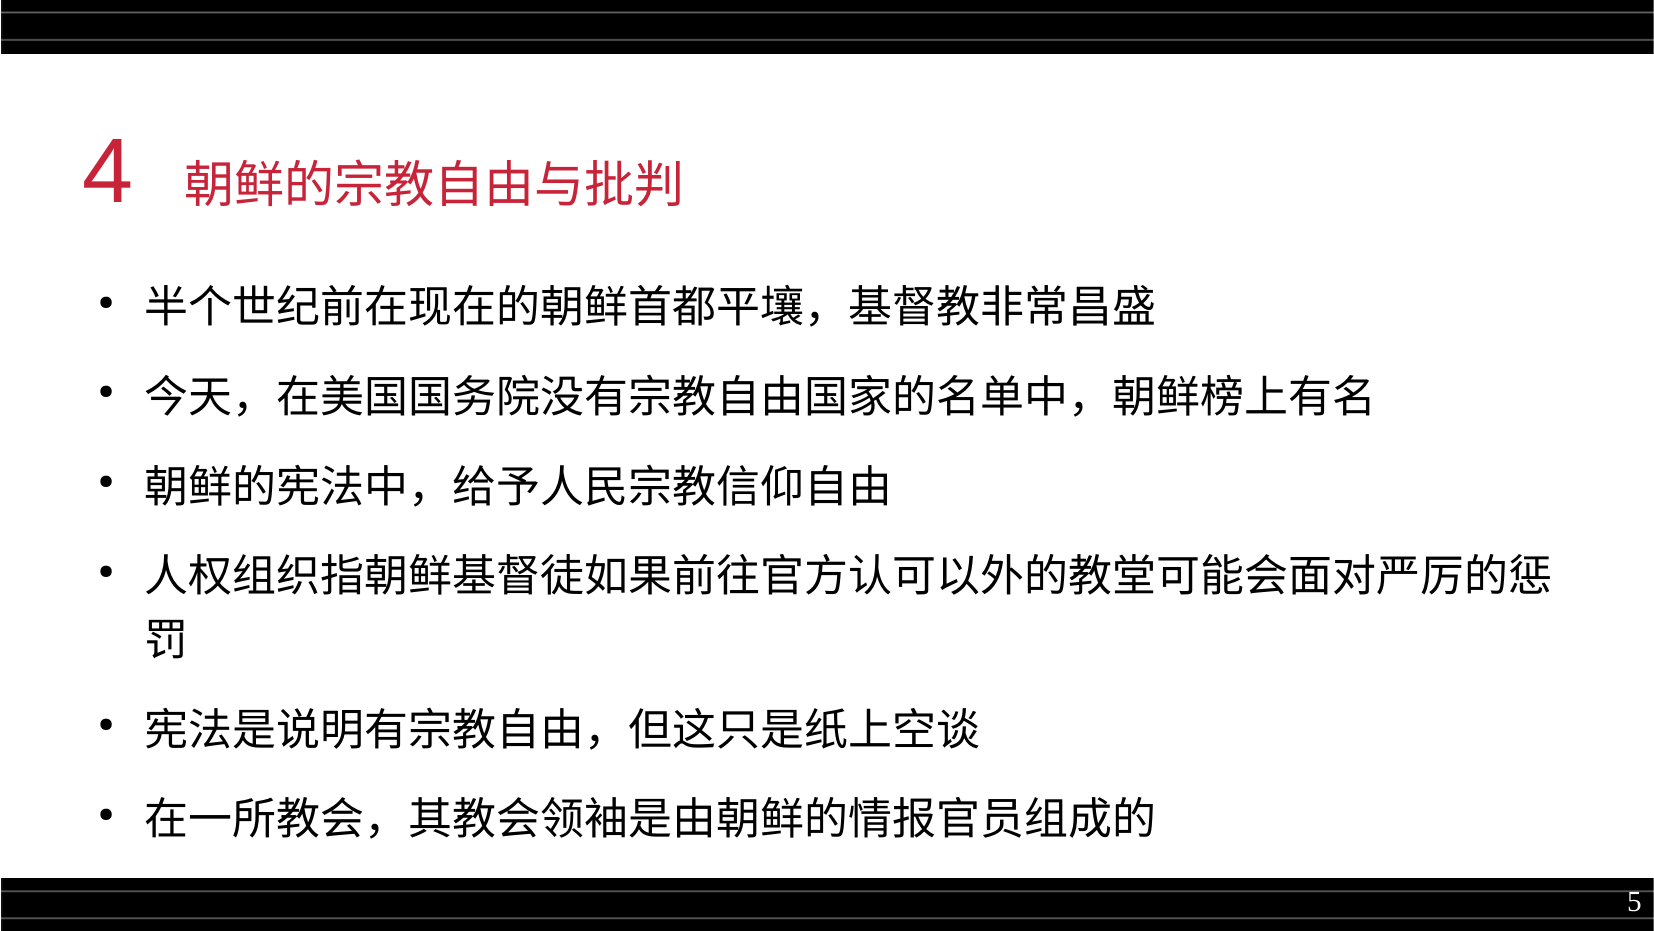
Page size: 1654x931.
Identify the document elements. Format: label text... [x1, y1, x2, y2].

picture [1, 878, 1654, 931]
list 半个世纪前在现在的朝鲜首都平壤，基督教非常昌盛 今天，在美国国务院没有宗教自由国家的名单中，朝鲜榜上有名 朝鲜的宪法中，给予人民宗教信仰自由 人权组织指朝鲜基督徒如果前往官方认可以外的教堂可能会面对严厉的惩罚 宪法是说明有宗教自由，但这只是纸上空谈 在一所教会，其教会领袖是由朝鲜的情报官员组成的 [82, 271, 1571, 851]
title 4 朝鲜的宗教自由与批判 [82, 92, 1571, 249]
picture [1, 0, 1654, 54]
